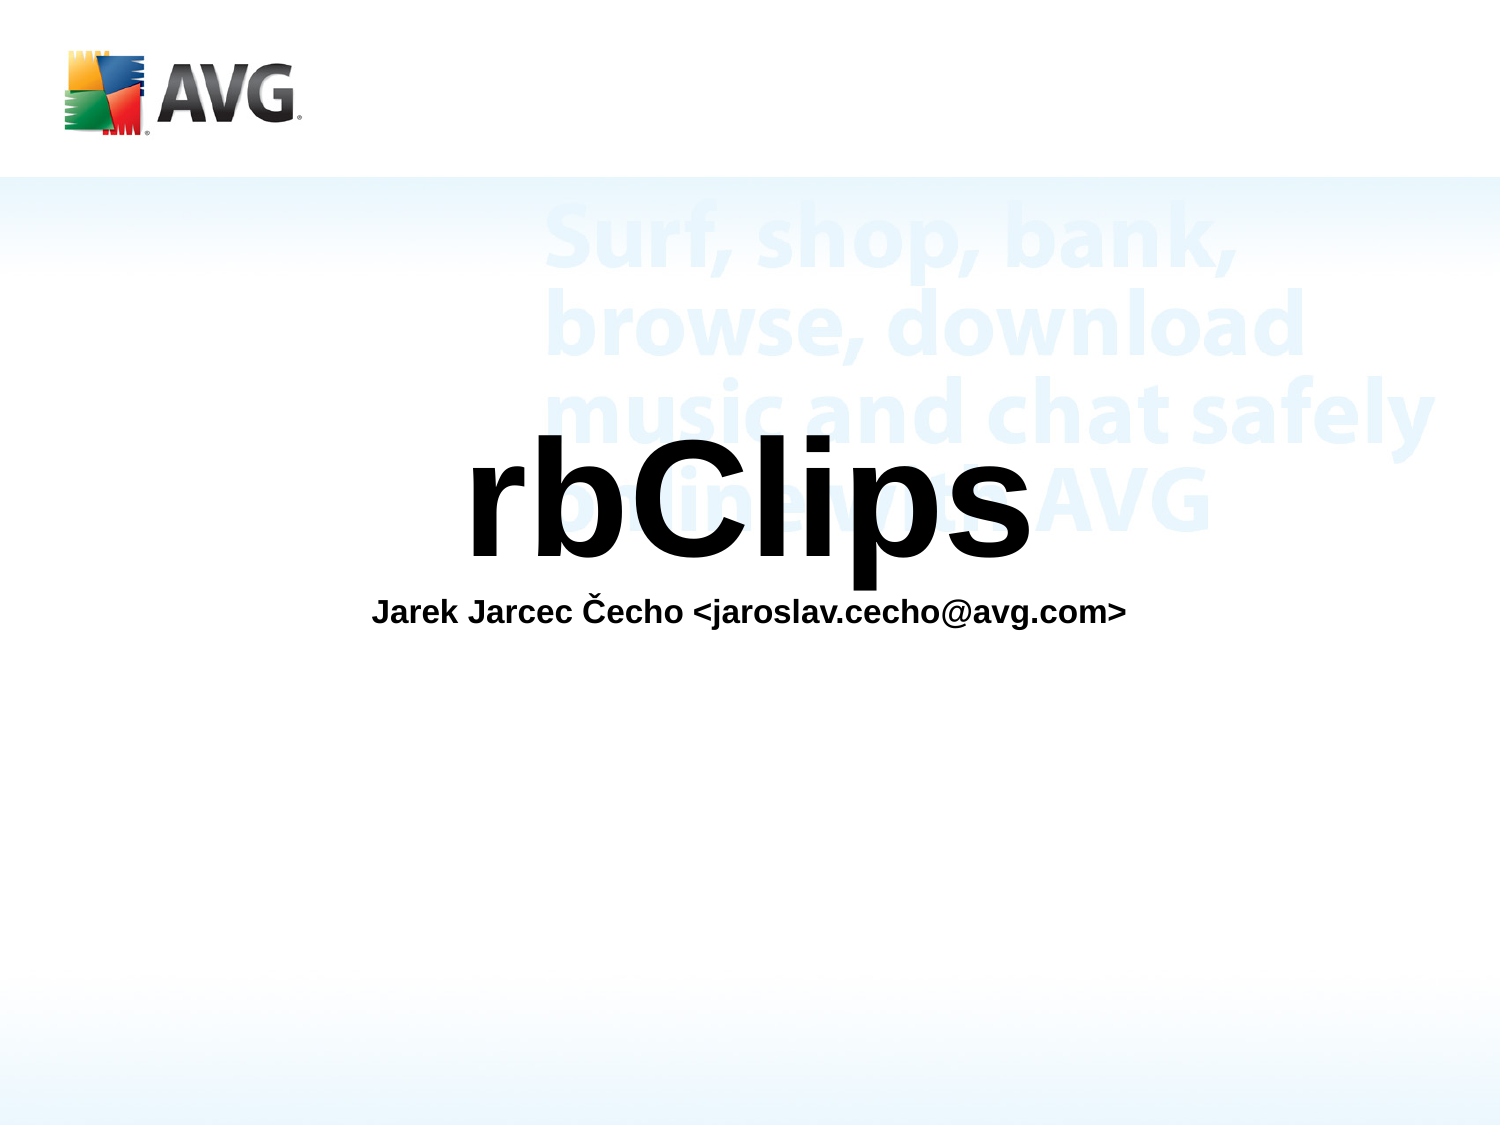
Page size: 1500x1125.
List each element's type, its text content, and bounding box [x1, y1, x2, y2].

picture [0, 0, 1500, 1125]
title rbClips Jarek Jarcec Čecho <jaroslav.cecho@avg.com> [75, 382, 1426, 638]
